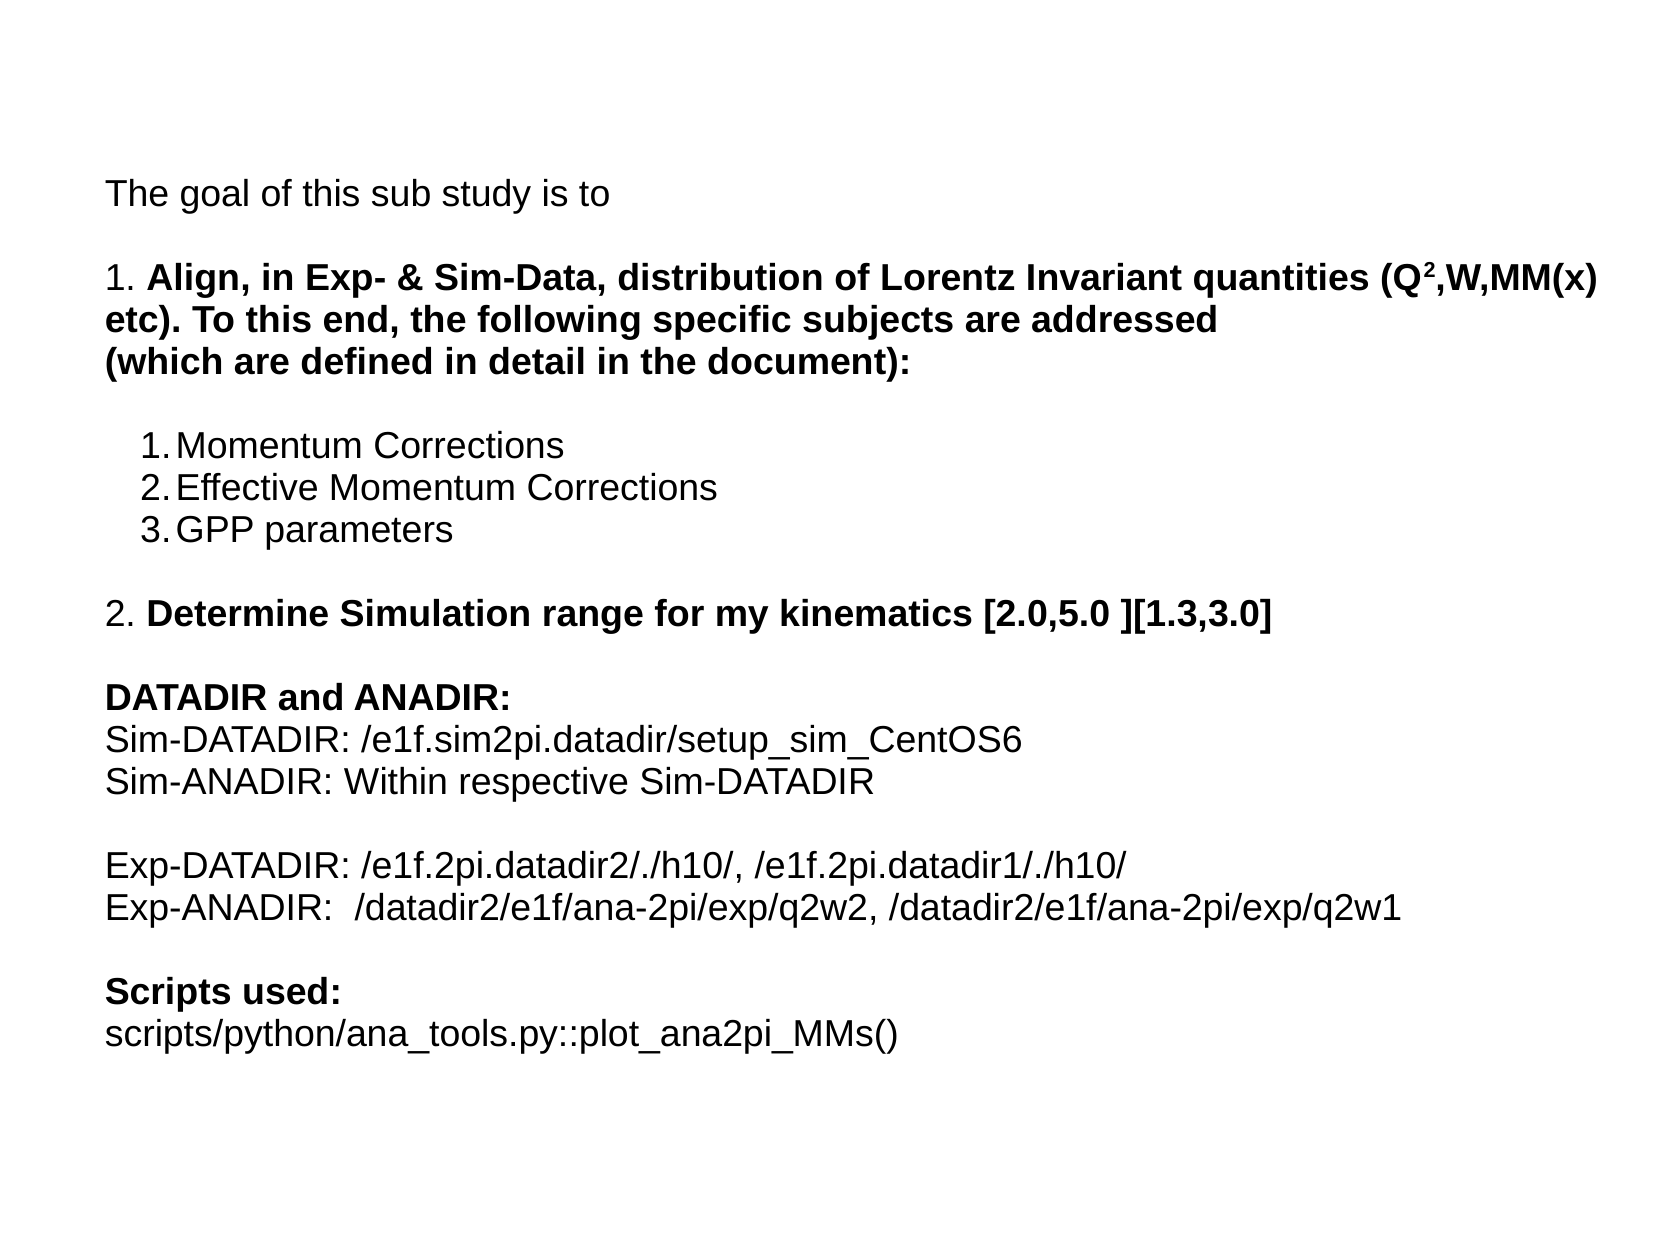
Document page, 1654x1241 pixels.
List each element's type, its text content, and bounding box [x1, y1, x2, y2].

text_box The goal of this sub study is to 1. Align, in Exp- & Sim-Data, distribution of Lorentz Invariant quantities (Q2,W,MM(x) etc). To this end, the following specific subjects are addressed (which are defined in detail in the document): Momentum Corrections Effective Momentum Corrections GPP parameters 2. Determine Simulation range for my kinematics [2.0,5.0 ][1.3,3.0] DATADIR and ANADIR: Sim-DATADIR: /e1f.sim2pi.datadir/setup_sim_CentOS6 Sim-ANADIR: Within respective Sim-DATADIR Exp-DATADIR: /e1f.2pi.datadir2/./h10/, /e1f.2pi.datadir1/./h10/ Exp-ANADIR: /datadir2/e1f/ana-2pi/exp/q2w2, /datadir2/e1f/ana-2pi/exp/q2w1 Scripts used: scripts/python/ana_tools.py::plot_ana2pi_MMs() [90, 165, 1621, 1201]
